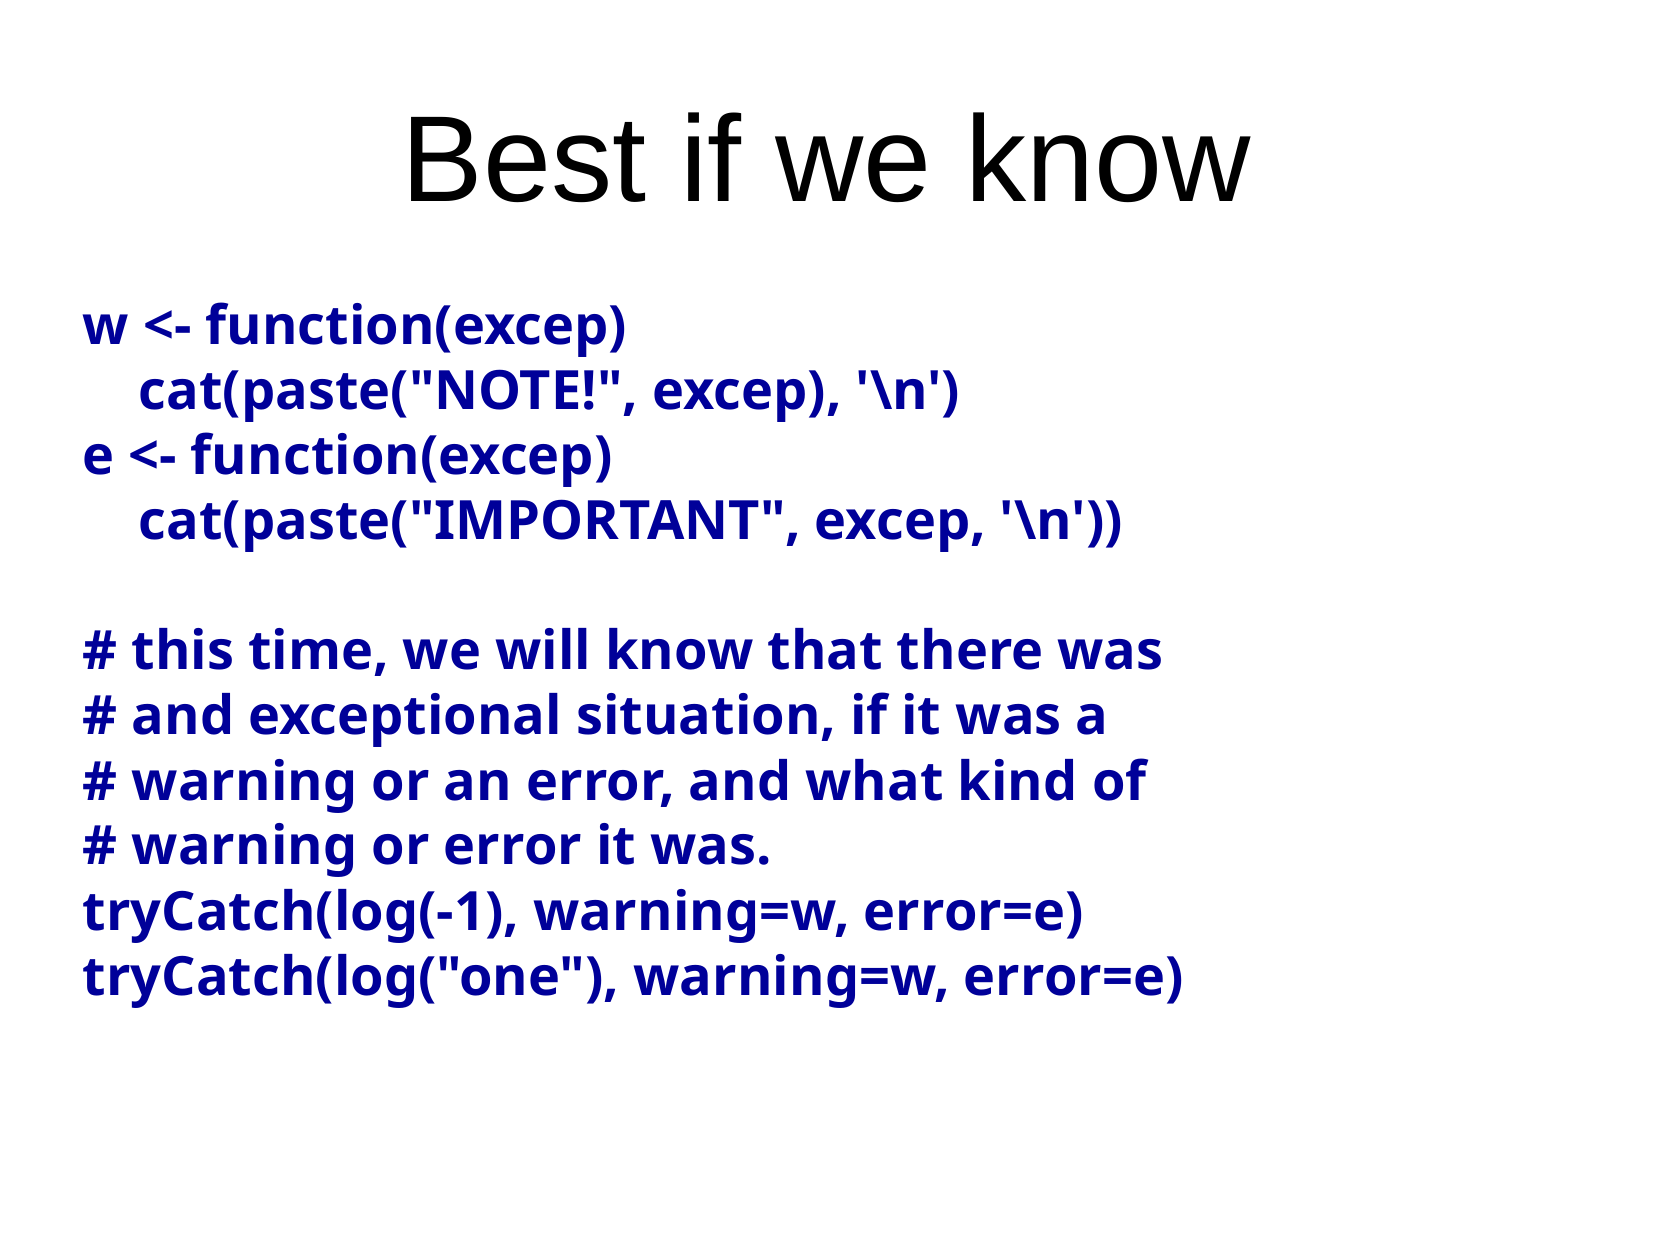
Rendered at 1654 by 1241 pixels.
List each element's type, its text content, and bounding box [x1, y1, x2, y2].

text_box w <- function(excep) cat(paste("NOTE!", excep), '\n') e <- function(excep) cat(paste("IMPORTANT", excep, '\n')) # this time, we will know that there was # and exceptional situation, if it was a # warning or an error, and what kind of # warning or error it was. tryCatch(log(-1), warning=w, error=e) tryCatch(log("one"), warning=w, error=e) [82, 290, 1571, 1010]
text_box Best if we know [82, 49, 1571, 257]
